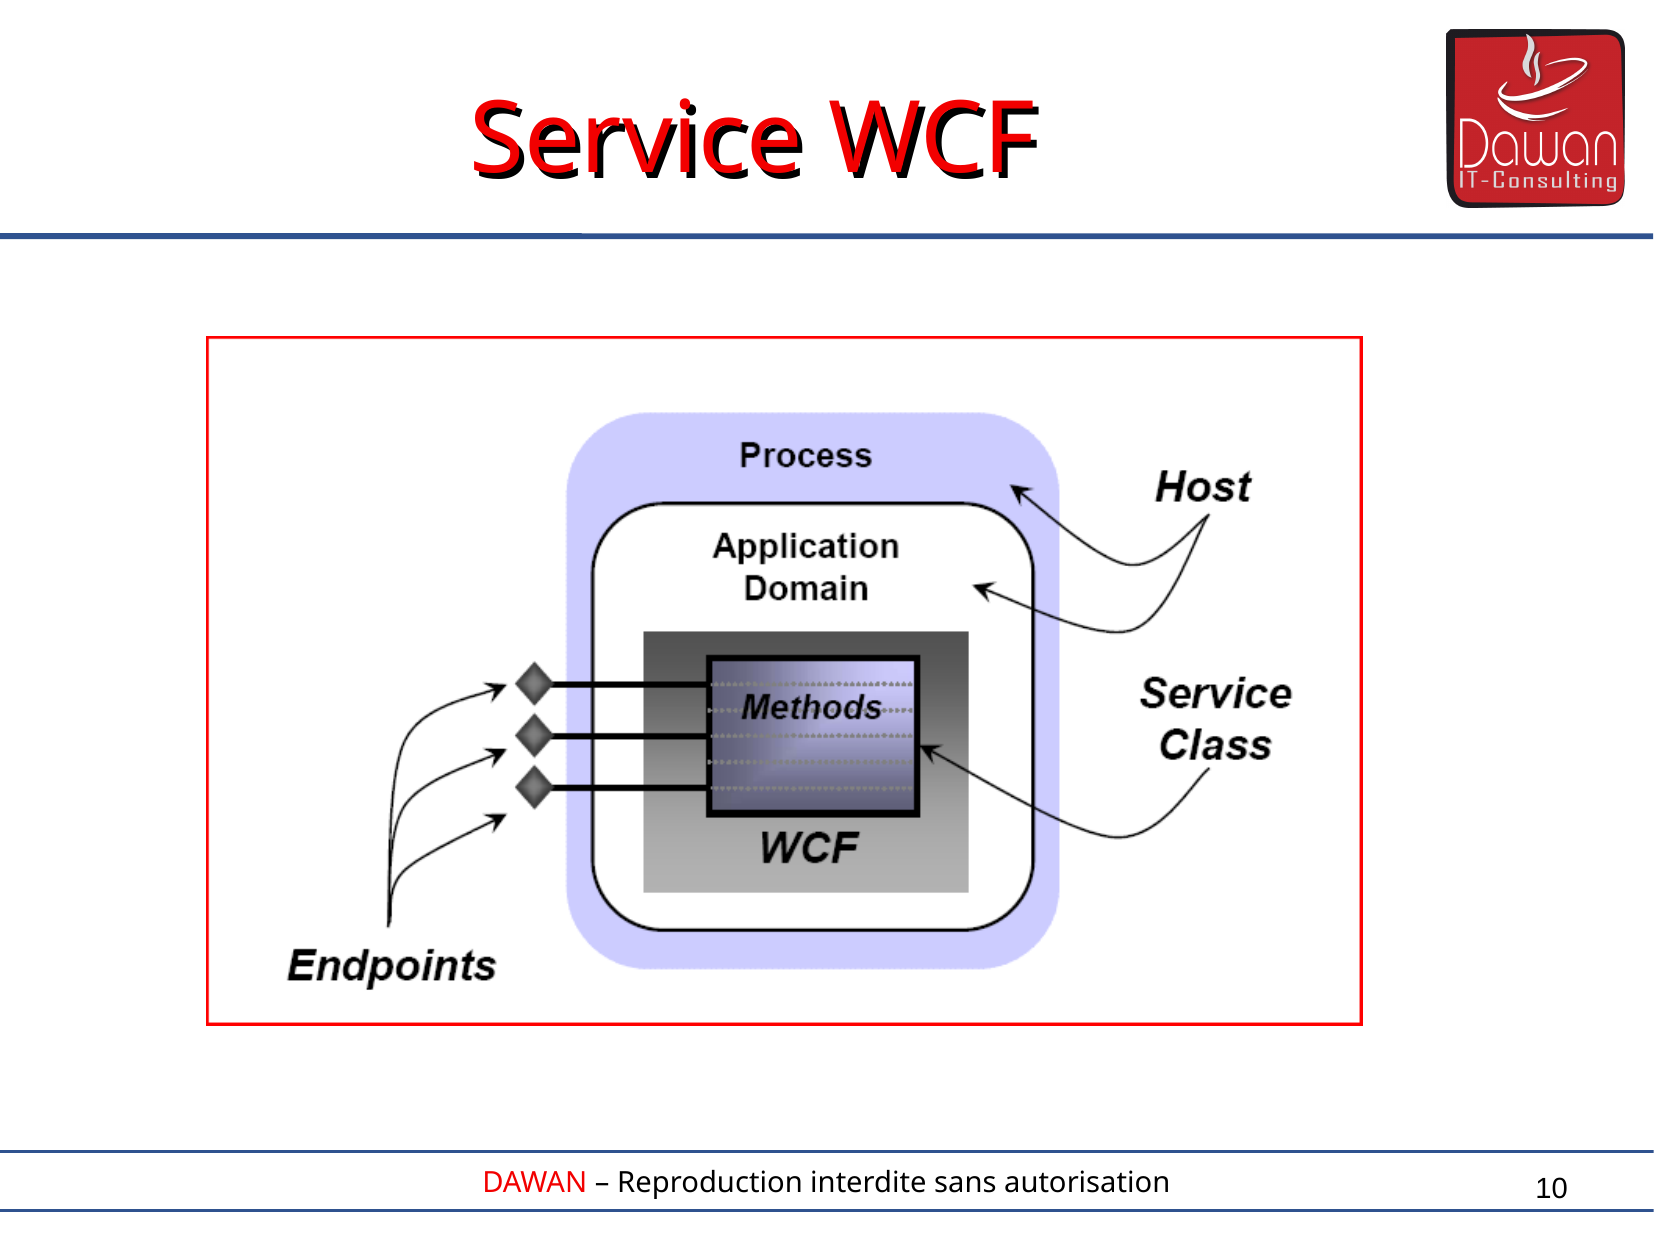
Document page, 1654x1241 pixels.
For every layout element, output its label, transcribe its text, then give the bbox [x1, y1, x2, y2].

title Service WCF [59, 29, 1447, 237]
picture [206, 336, 1363, 1026]
text_box [1535, 1169, 1595, 1234]
